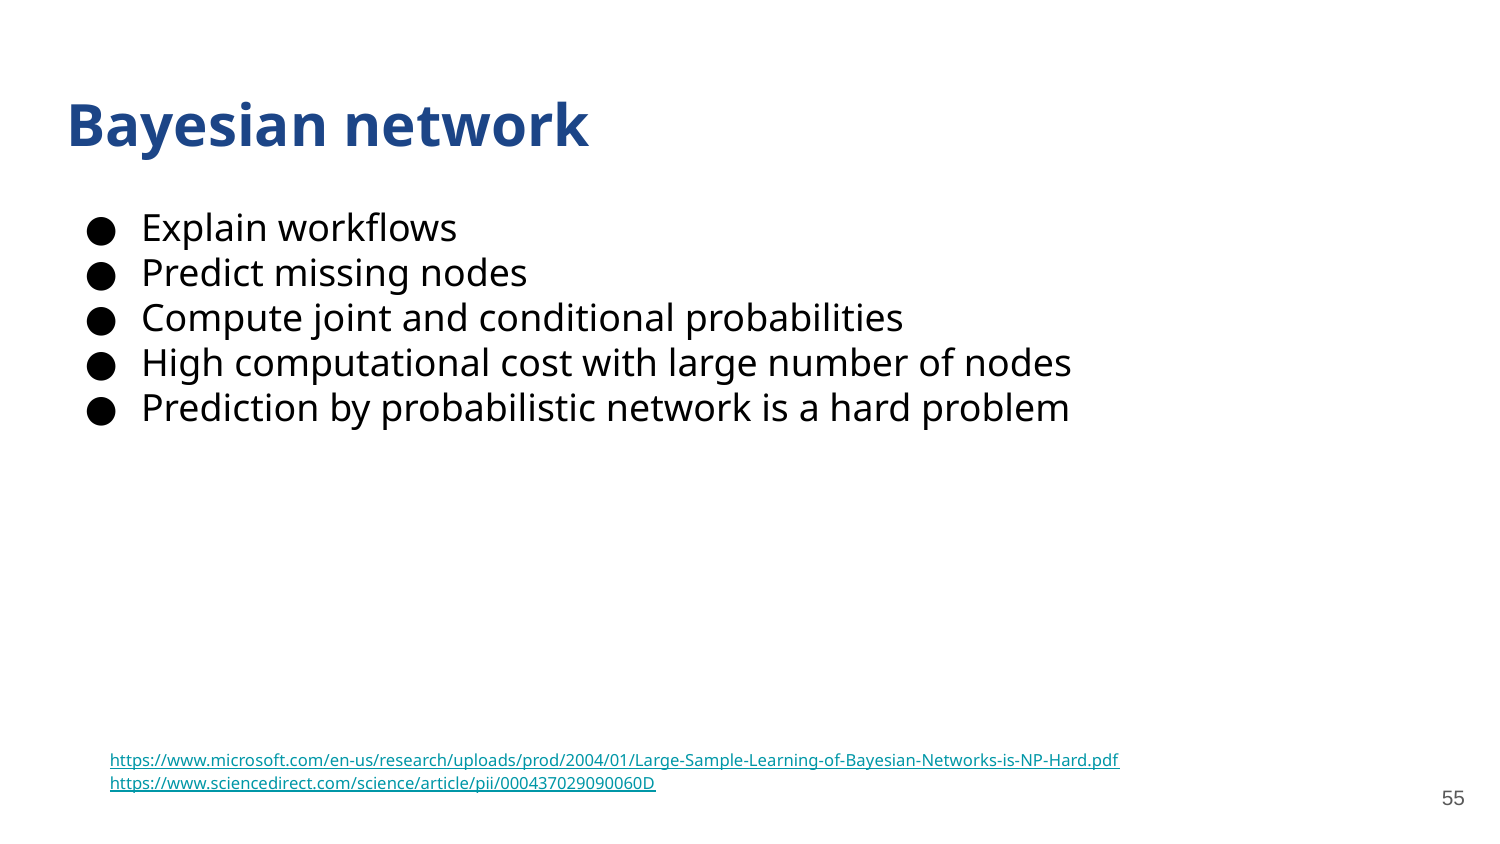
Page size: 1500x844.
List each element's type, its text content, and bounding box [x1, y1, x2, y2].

list Explain workflows Predict missing nodes Compute joint and conditional probabilities High computational cost with large number of nodes Prediction by probabilistic network is a hard problem [51, 189, 1449, 750]
slide_number <number> [1389, 764, 1480, 830]
title Bayesian network [51, 72, 1449, 167]
text_box https://www.microsoft.com/en-us/research/uploads/prod/2004/01/Large-Sample-Learning-of-Bayesian-Networks-is-NP-Hard.pdf https://www.sciencedirect.com/science/article/pii/000437029090060D [94, 734, 1375, 824]
